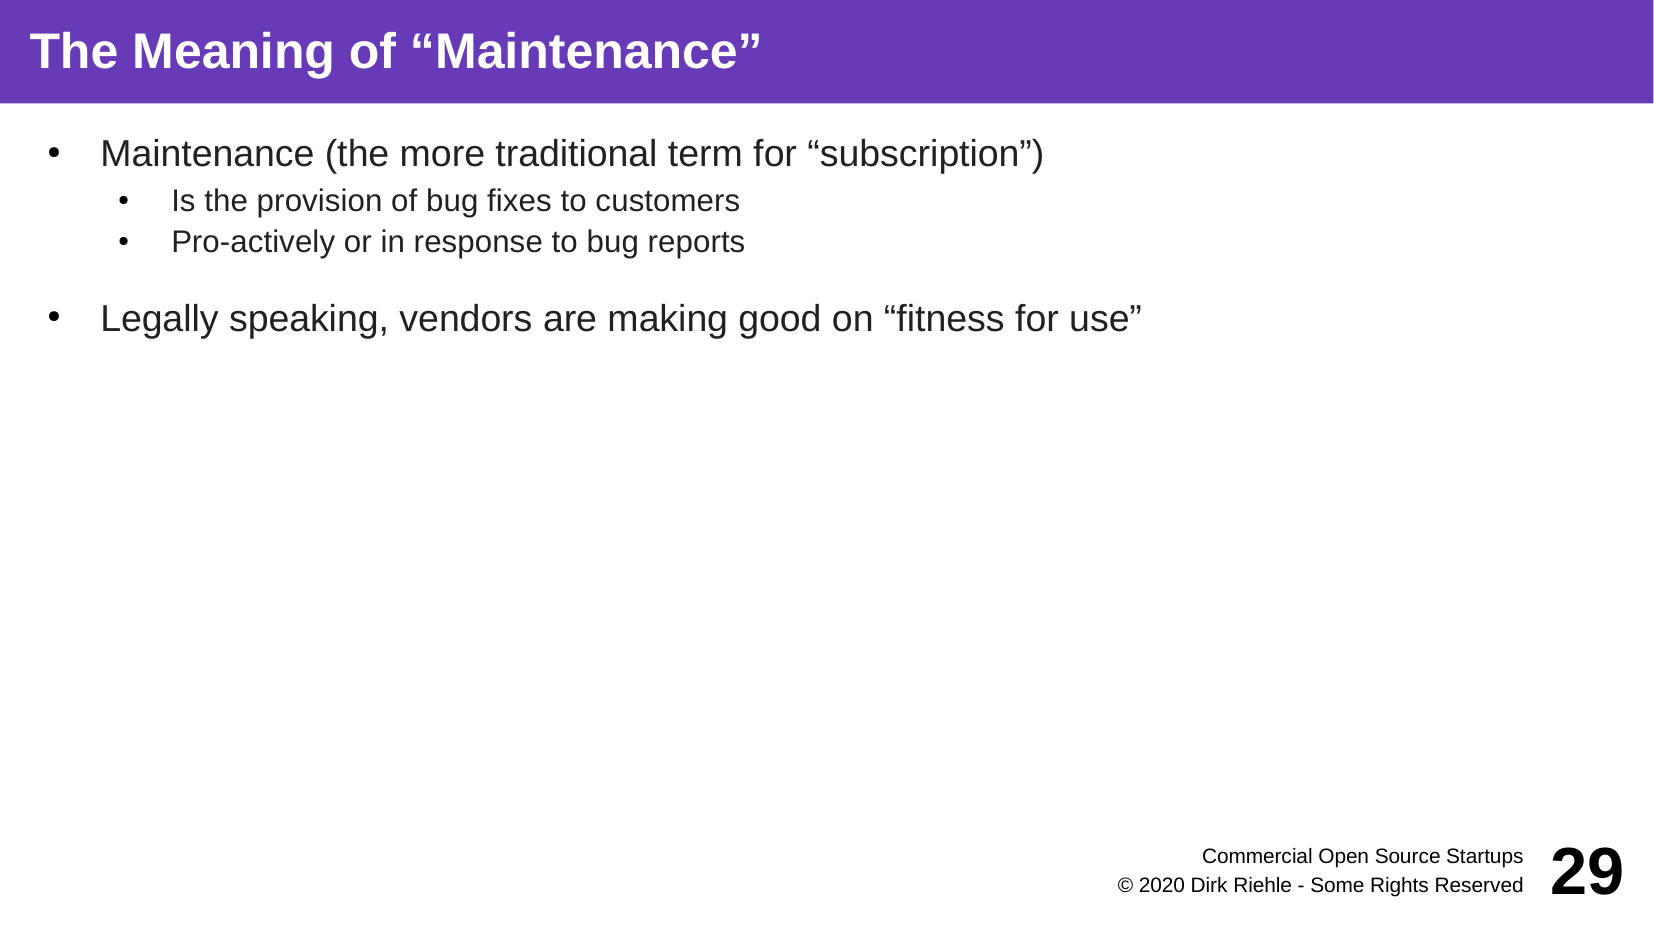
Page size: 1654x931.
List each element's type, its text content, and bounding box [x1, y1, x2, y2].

title The Meaning of “Maintenance” [0, 0, 1654, 104]
list Maintenance (the more traditional term for “subscription”) Is the provision of bug fixes to customers Pro-actively or in response to bug reports Legally speaking, vendors are making good on “fitness for use” [29, 132, 1625, 813]
